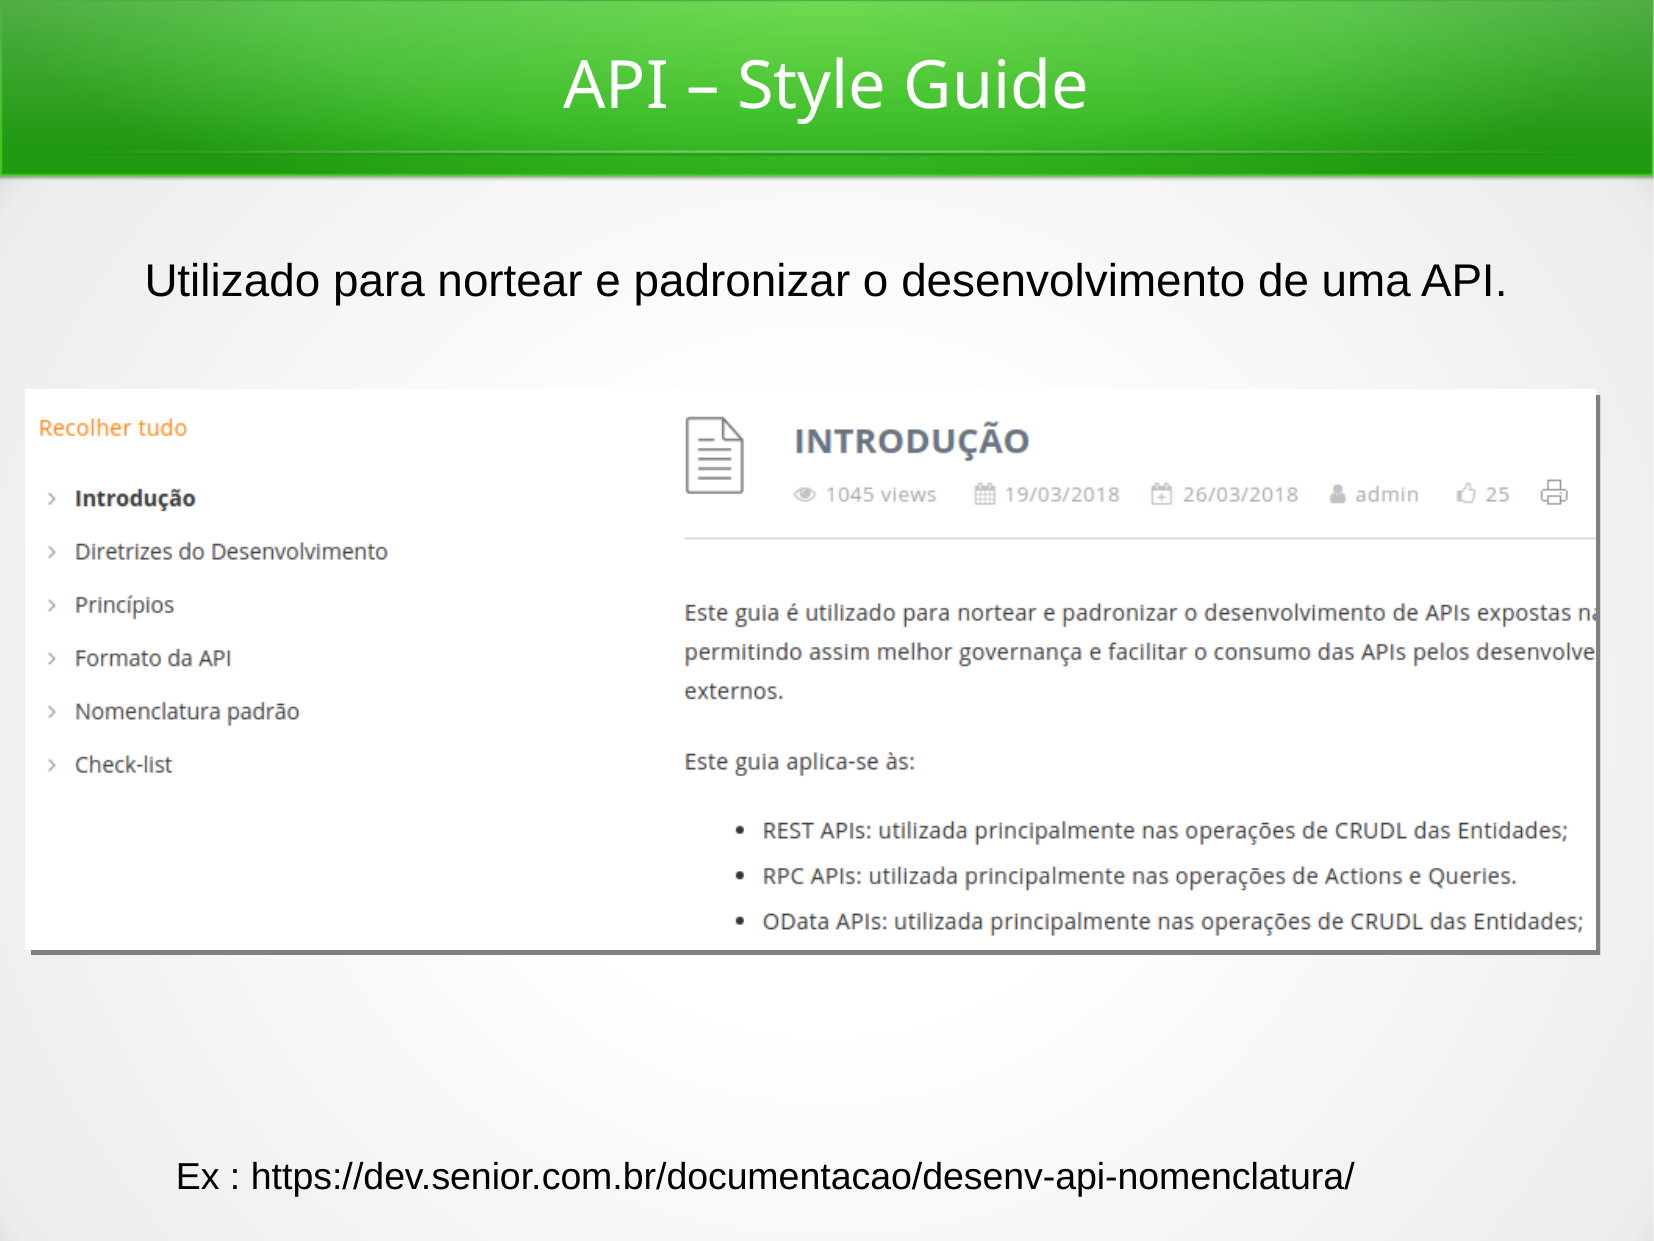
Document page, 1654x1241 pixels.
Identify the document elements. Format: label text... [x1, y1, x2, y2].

text_box Utilizado para nortear e padronizar o desenvolvimento de uma API. [129, 248, 1524, 315]
picture [0, 0, 1654, 1241]
title API – Style Guide [82, 11, 1571, 154]
text_box Ex : https://dev.senior.com.br/documentacao/desenv-api-nomenclatura/ [161, 1147, 1371, 1205]
